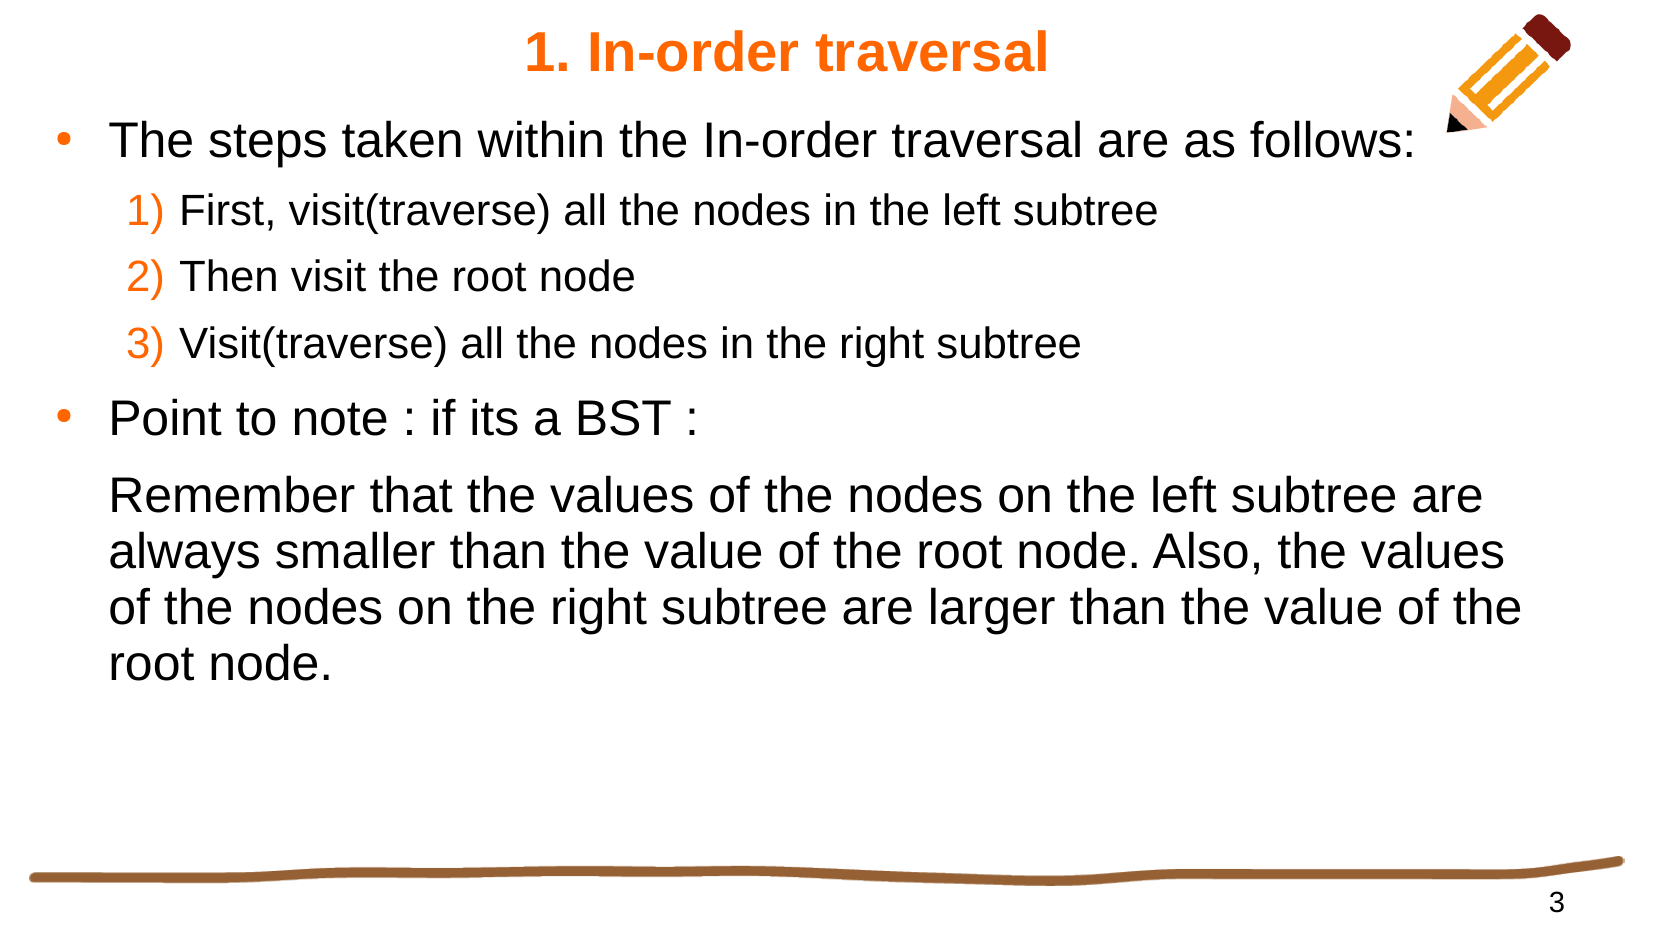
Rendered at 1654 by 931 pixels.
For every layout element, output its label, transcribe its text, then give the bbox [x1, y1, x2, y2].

list The steps taken within the In-order traversal are as follows: First, visit(traverse) all the nodes in the left subtree Then visit the root node Visit(traverse) all the nodes in the right subtree Point to note : if its a BST : Remember that the values of the nodes on the left subtree are always smaller than the value of the root node. Also, the values of the nodes on the right subtree are larger than the value of the root node. [37, 112, 1538, 857]
title 1. In-order traversal [37, 0, 1396, 104]
picture [29, 856, 1625, 886]
picture [1446, 14, 1571, 133]
